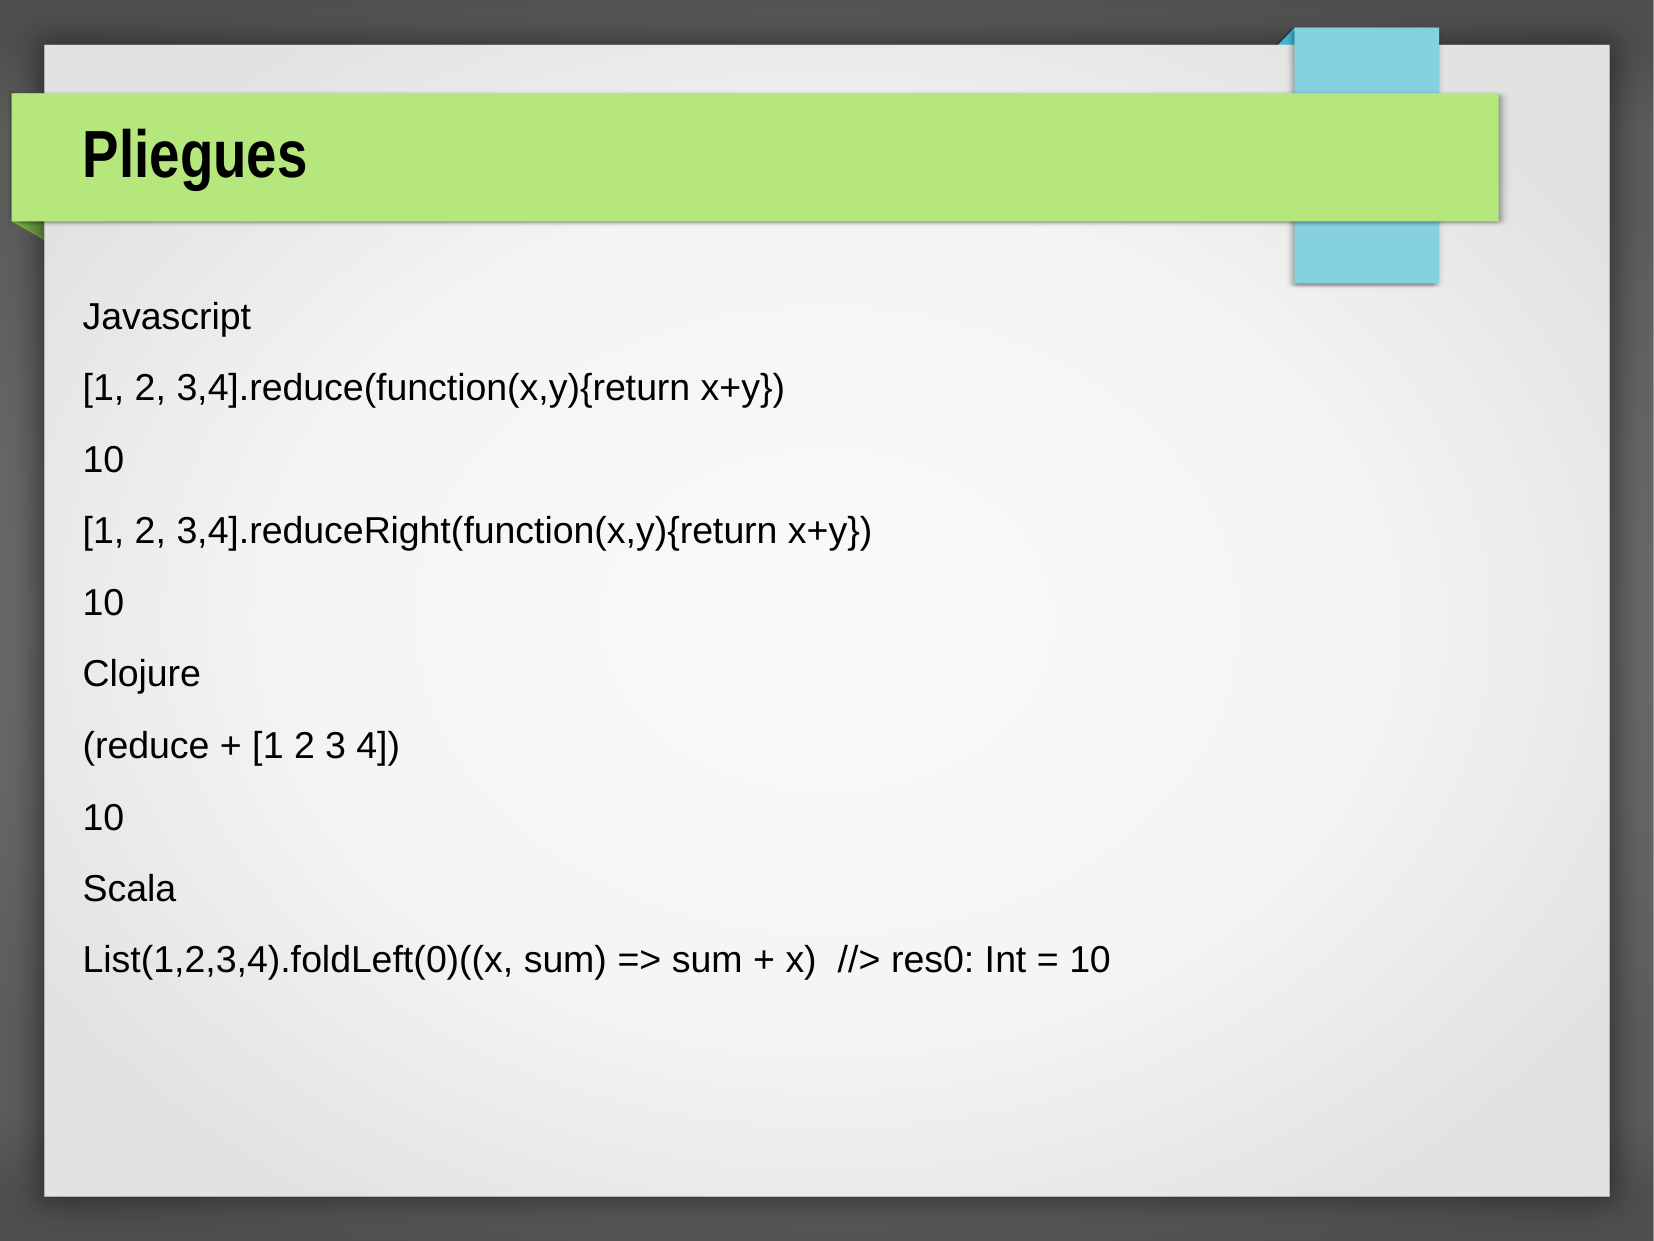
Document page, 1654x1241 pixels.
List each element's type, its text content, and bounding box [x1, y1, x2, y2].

title Pliegues [82, 94, 1264, 213]
picture [0, 0, 1654, 1241]
list Javascript [1, 2, 3,4].reduce(function(x,y){return x+y}) 10 [1, 2, 3,4].reduceRight(function(x,y){return x+y}) 10 Clojure (reduce + [1 2 3 4]) 10 Scala List(1,2,3,4).foldLeft(0)((x, sum) => sum + x) //> res0: Int = 10 [82, 295, 1630, 1123]
